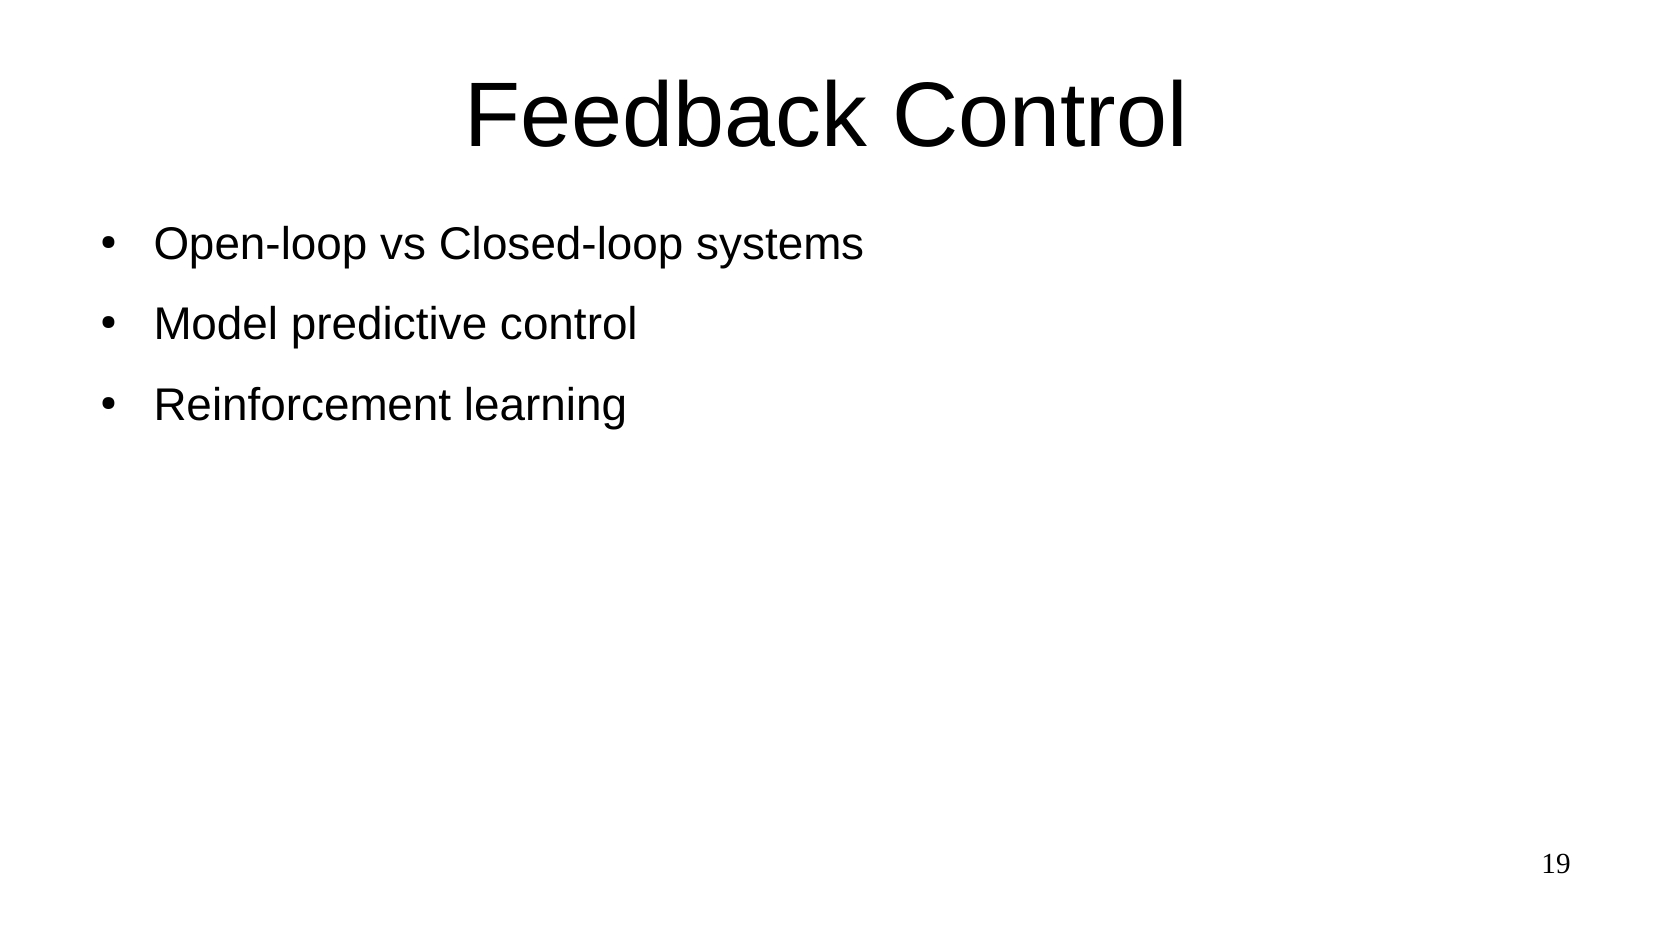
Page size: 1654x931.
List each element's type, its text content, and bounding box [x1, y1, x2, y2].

title Feedback Control [82, 37, 1571, 193]
list Open-loop vs Closed-loop systems Model predictive control Reinforcement learning [82, 217, 1571, 758]
